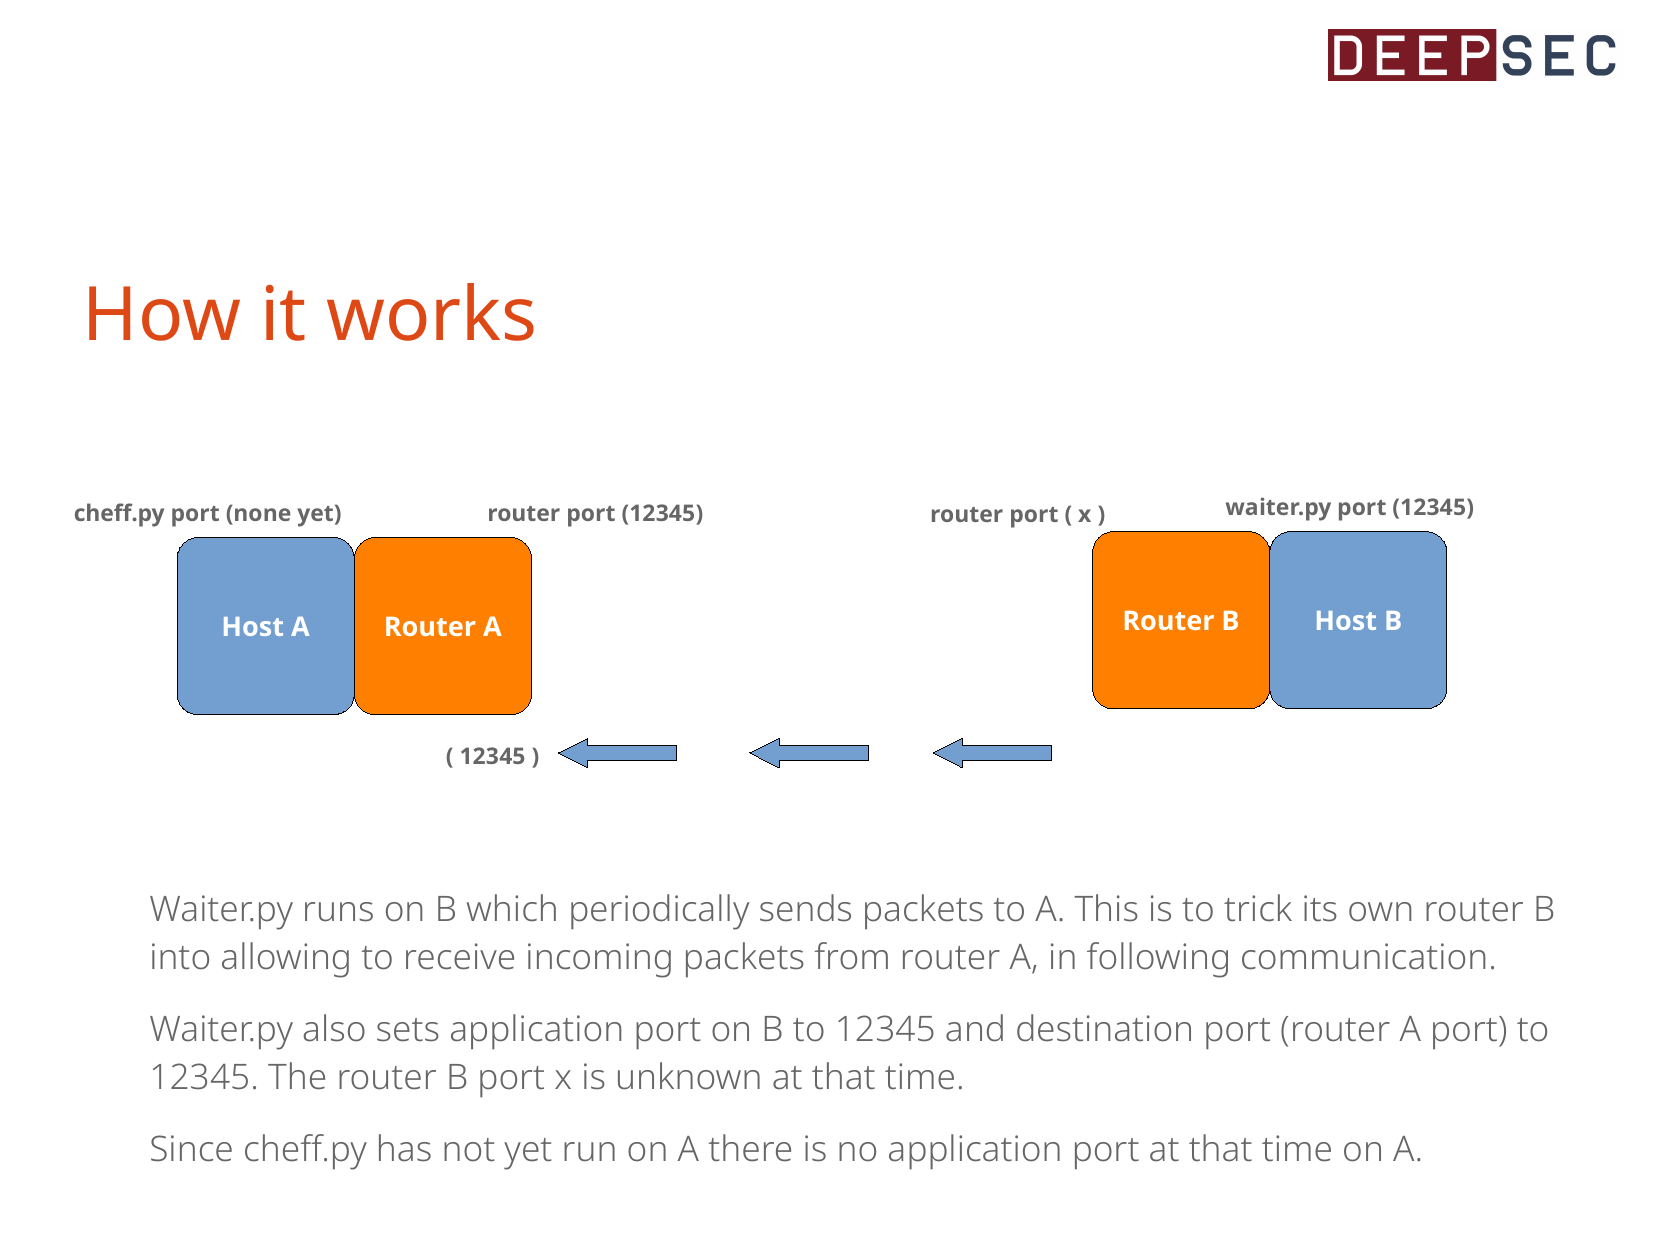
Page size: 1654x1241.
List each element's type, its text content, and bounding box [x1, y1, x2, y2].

text_box Host B [1269, 553, 1447, 709]
text_box router port ( x ) [915, 490, 1182, 538]
text_box [579, 738, 677, 768]
text_box router port (12345) [472, 489, 768, 570]
text_box Router B [1092, 531, 1270, 709]
text_box cheff.py port (none yet) [59, 489, 414, 558]
text_box Router A [354, 537, 532, 715]
text_box [749, 738, 869, 768]
title How it works [82, 248, 1571, 375]
text_box waiter.py port (12345) [1210, 483, 1536, 553]
text_box Host A [177, 558, 355, 715]
picture [1328, 29, 1623, 81]
text_box [933, 738, 1052, 768]
list Waiter.py runs on B which periodically sends packets to A. This is to trick its own router B into allowing to receive incoming packets from router A, in following communication. Waiter.py also sets application port on B to 12345 and destination port (router A port) to 12345. The router B port x is unknown at that time. Since cheff.py has not yet run on A there is no application port at that time on A. [82, 389, 1571, 1182]
text_box ( 12345 ) [431, 732, 579, 780]
